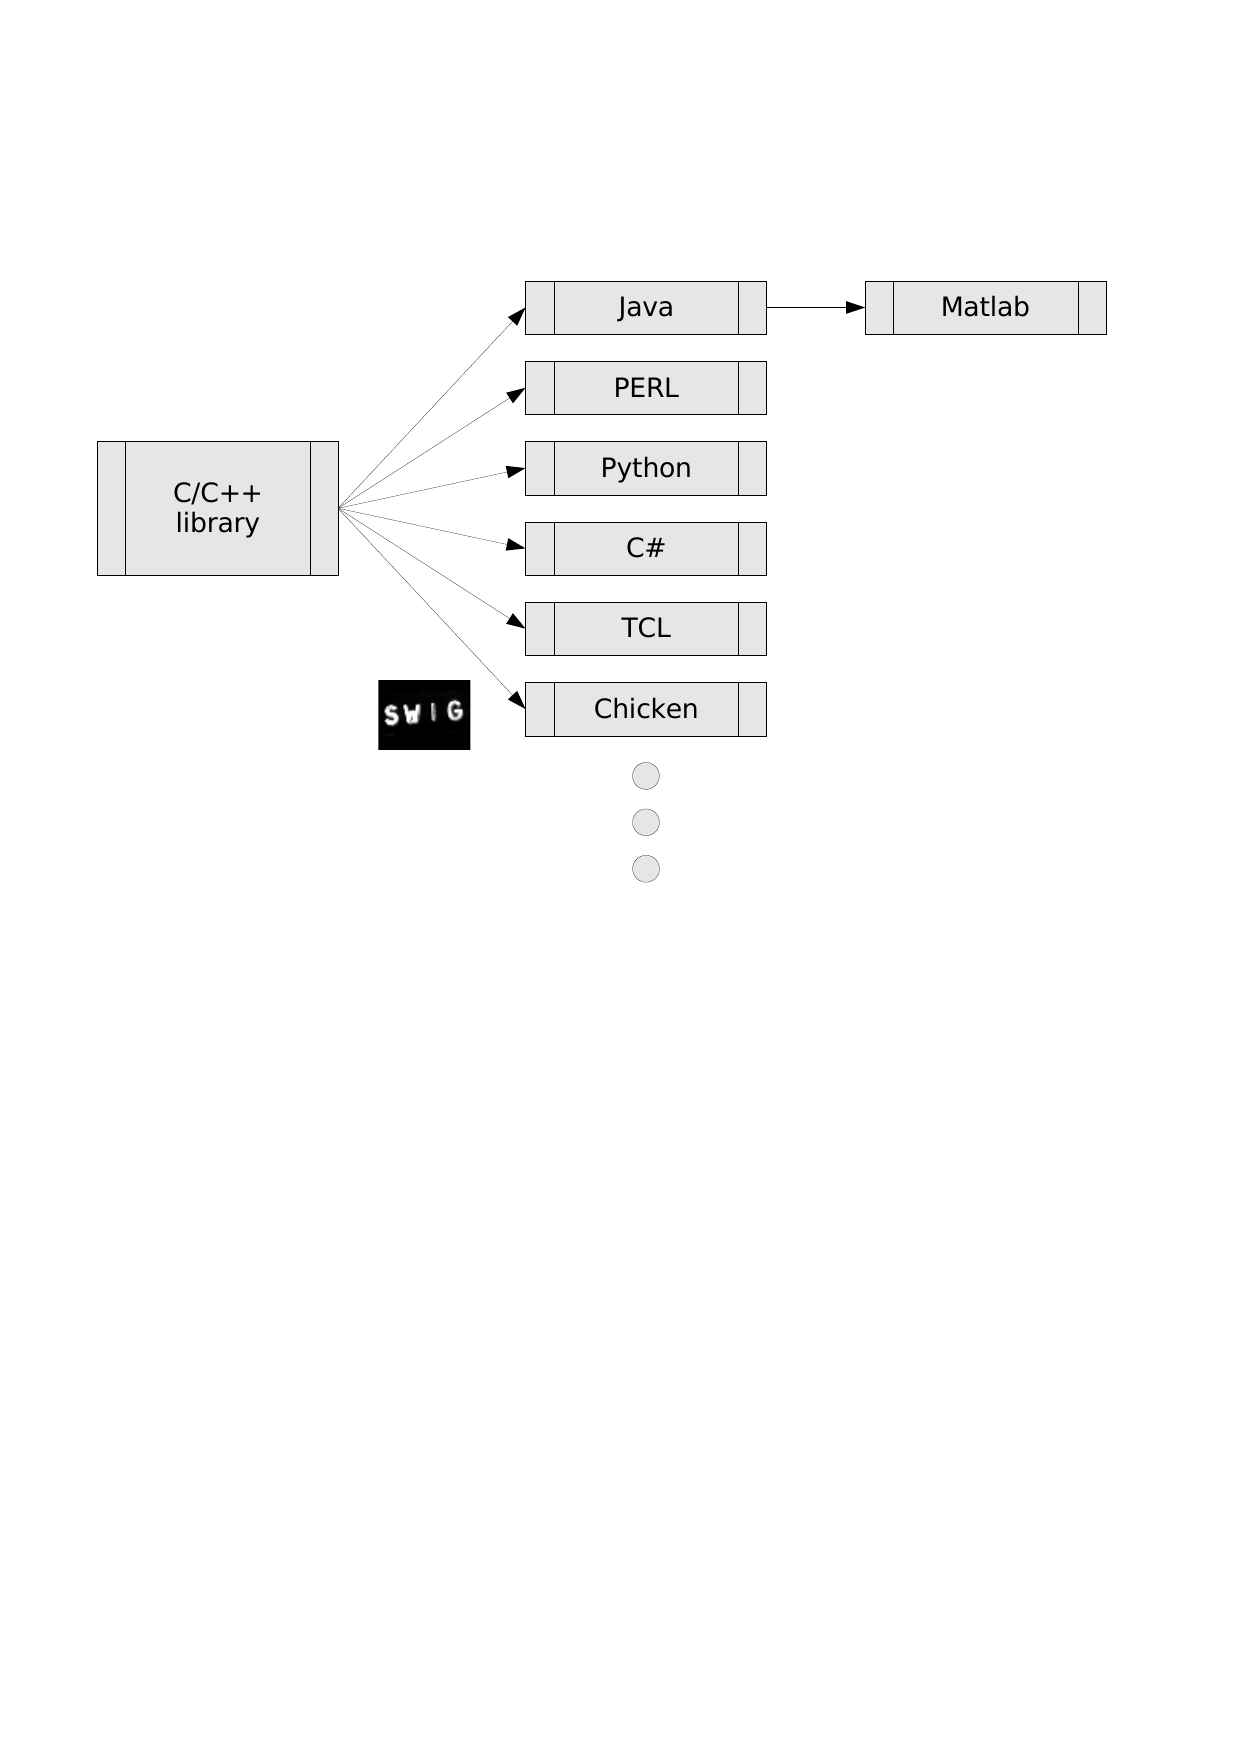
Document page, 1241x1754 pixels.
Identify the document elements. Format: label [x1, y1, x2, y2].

picture [96, 279, 1109, 884]
